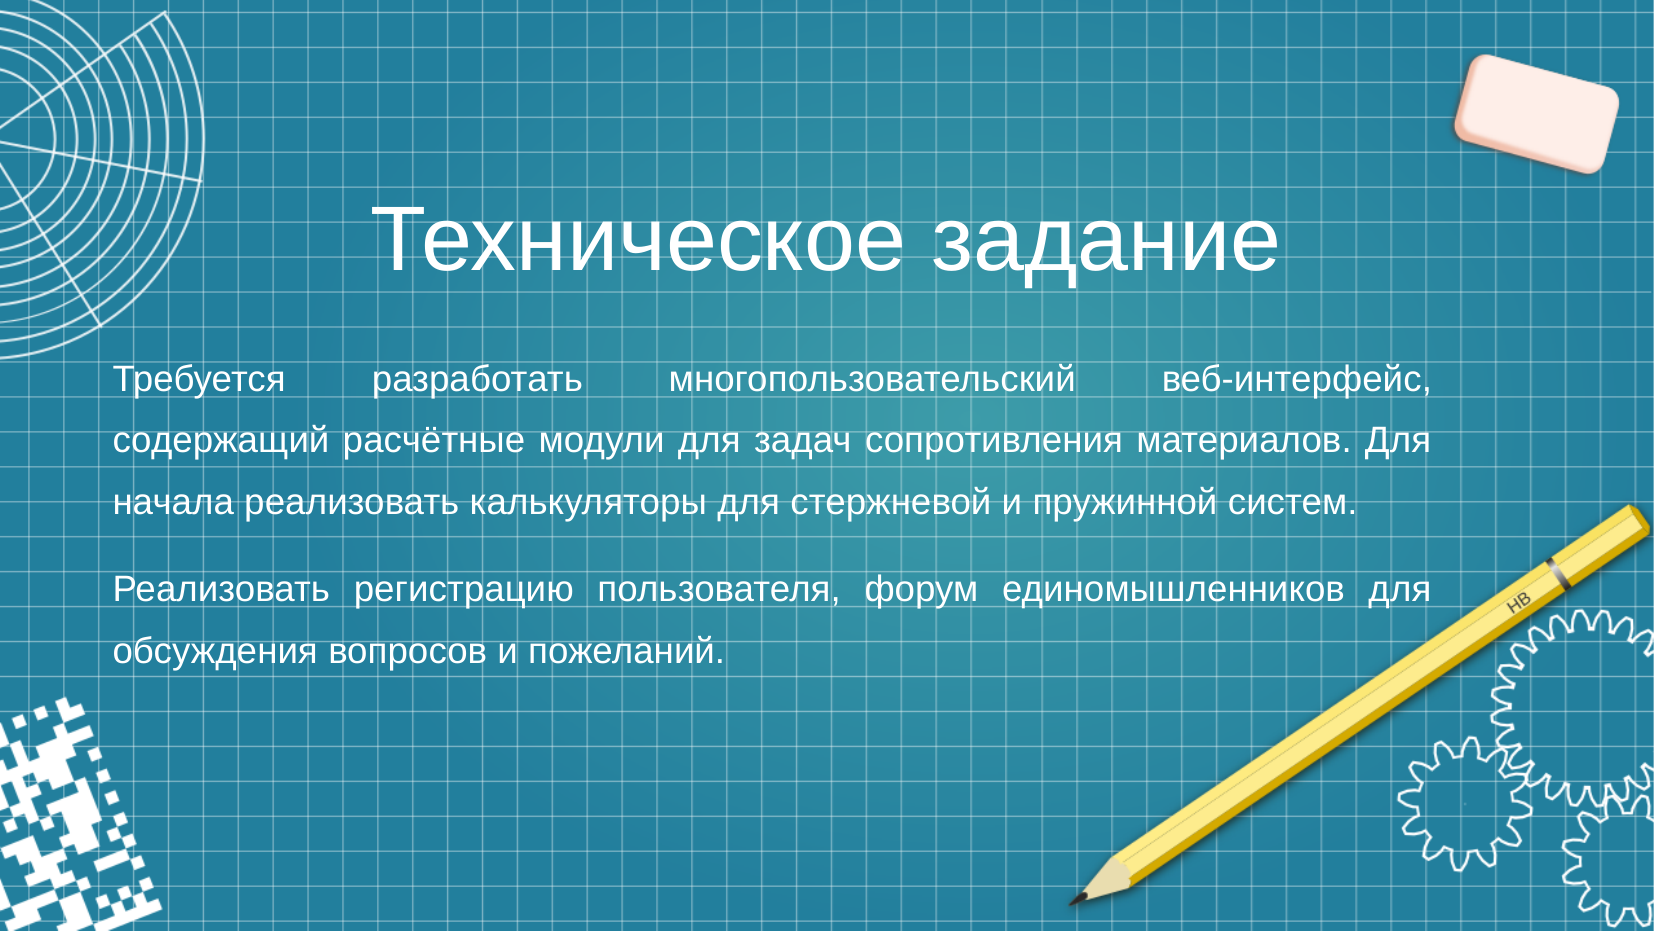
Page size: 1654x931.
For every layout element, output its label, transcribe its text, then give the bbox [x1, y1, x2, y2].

title Техническое задание [82, 132, 1571, 346]
list Требуется разработать многопользовательский веб-интерфейс, содержащий расчётные модули для задач сопротивления материалов. Для начала реализовать калькуляторы для стержневой и пружинной систем. Реализовать регистрацию пользователя, форум единомышленников для обсуждения вопросов и пожеланий. [112, 337, 1433, 677]
picture [0, 0, 1654, 931]
